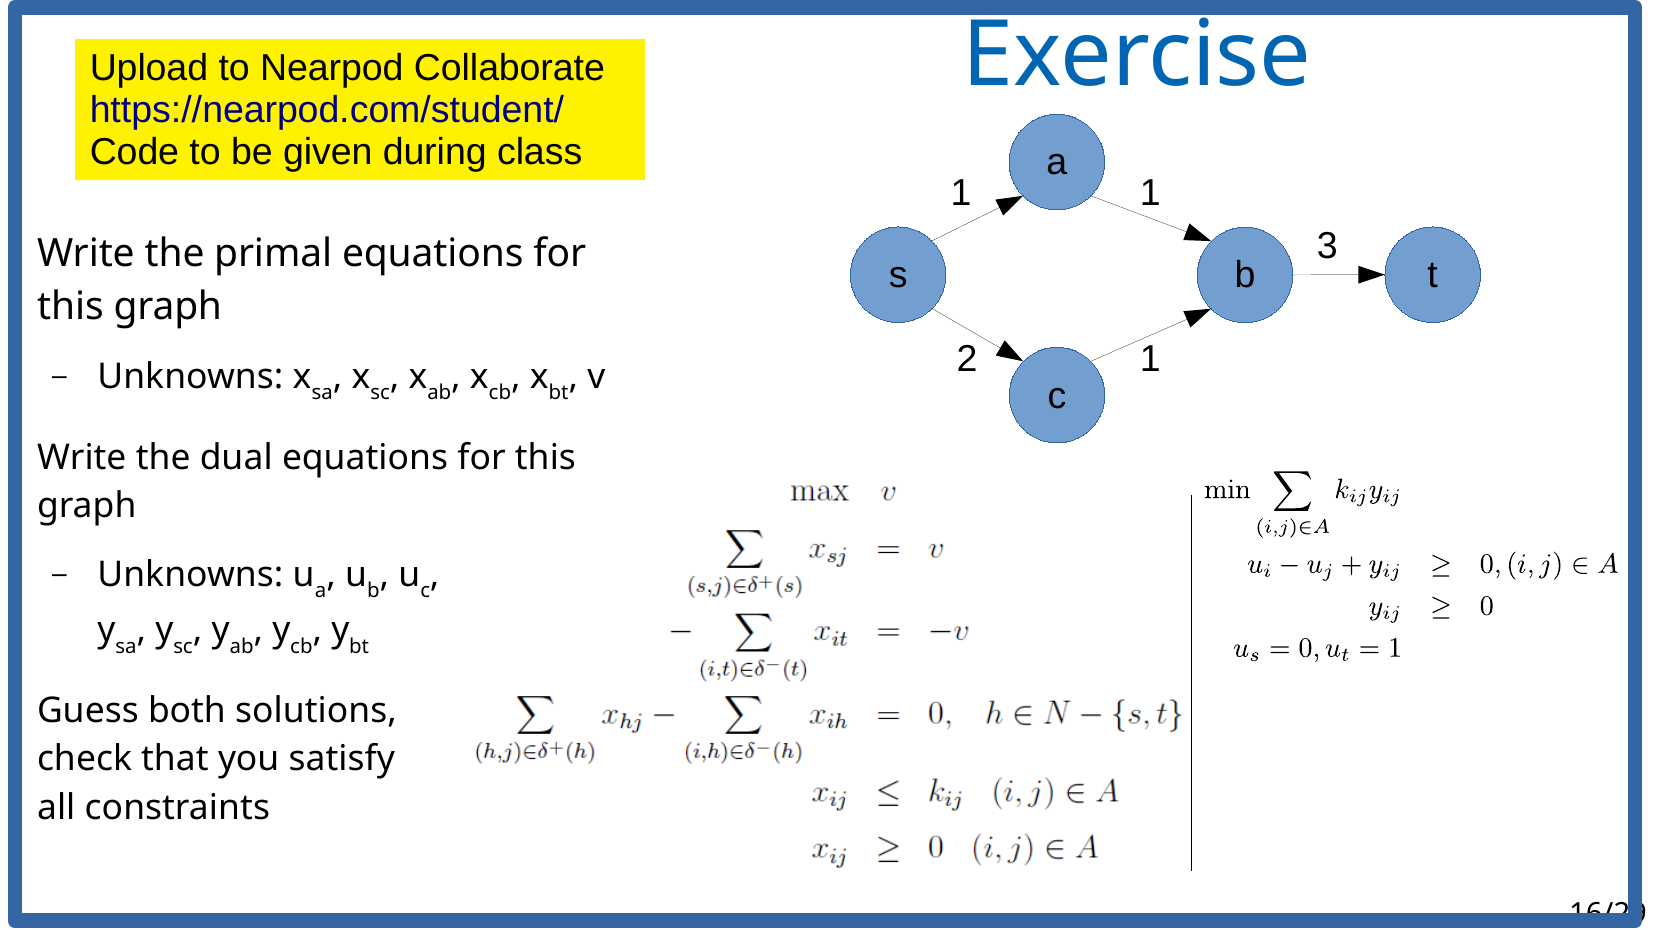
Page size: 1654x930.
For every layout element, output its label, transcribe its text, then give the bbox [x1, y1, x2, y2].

text_box 3 [1302, 217, 1353, 275]
text_box 1 [935, 164, 987, 222]
text_box 2 [941, 329, 993, 387]
text_box s [850, 226, 946, 323]
text_box 1 [1125, 329, 1176, 387]
text_box 1 [1124, 164, 1176, 222]
text_box a [1009, 114, 1105, 210]
list Write the primal equations for this graph Unknowns: xsa, xsc, xab, xcb, xbt, v Write the dual equations for this graph Unknowns: ua, ub, uc, ysa, ysc, yab, ycb, ybt Guess both solutions, check that you satisfy all constraints [22, 225, 607, 886]
title Exercise [787, 15, 1488, 102]
list Write the primal equations for this graph Unknowns: xsa, xsc, xab, xcb, xbt, v Write the dual equations for this graph Unknowns: ua, ub, uc, ysa, ysc, yab, ycb, ybt Guess both solutions, check that you satisfy all constraints [0, 225, 8, 886]
text_box t [1384, 226, 1481, 323]
text_box b [1197, 227, 1293, 323]
text_box Upload to Nearpod Collaborate https://nearpod.com/student/ Code to be given during class [75, 39, 646, 181]
text_box c [1009, 347, 1105, 443]
text_box [1204, 468, 1619, 663]
picture [607, 449, 1199, 886]
